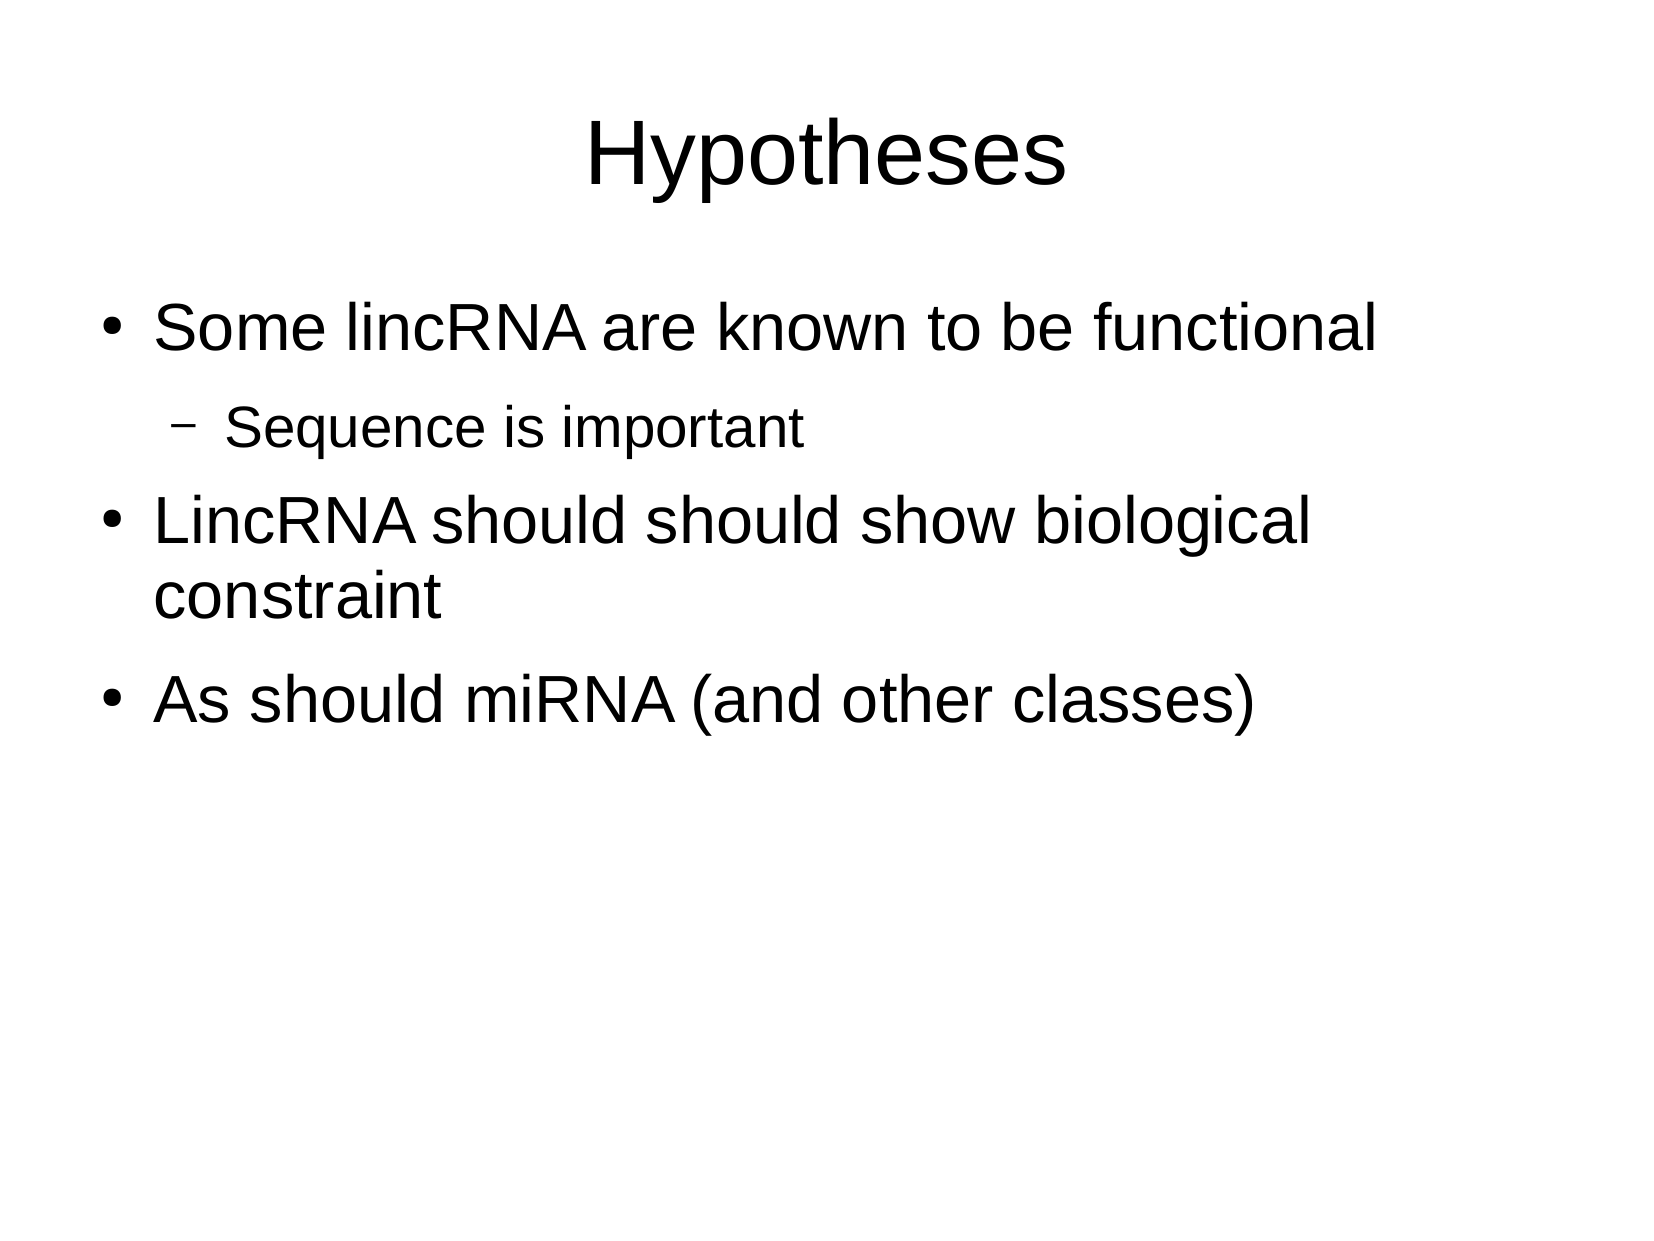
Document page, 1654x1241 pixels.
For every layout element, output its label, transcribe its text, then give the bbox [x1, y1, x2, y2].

list Some lincRNA are known to be functional Sequence is important LincRNA should should show biological constraint As should miRNA (and other classes) [82, 290, 1571, 1010]
title Hypotheses [82, 49, 1571, 257]
